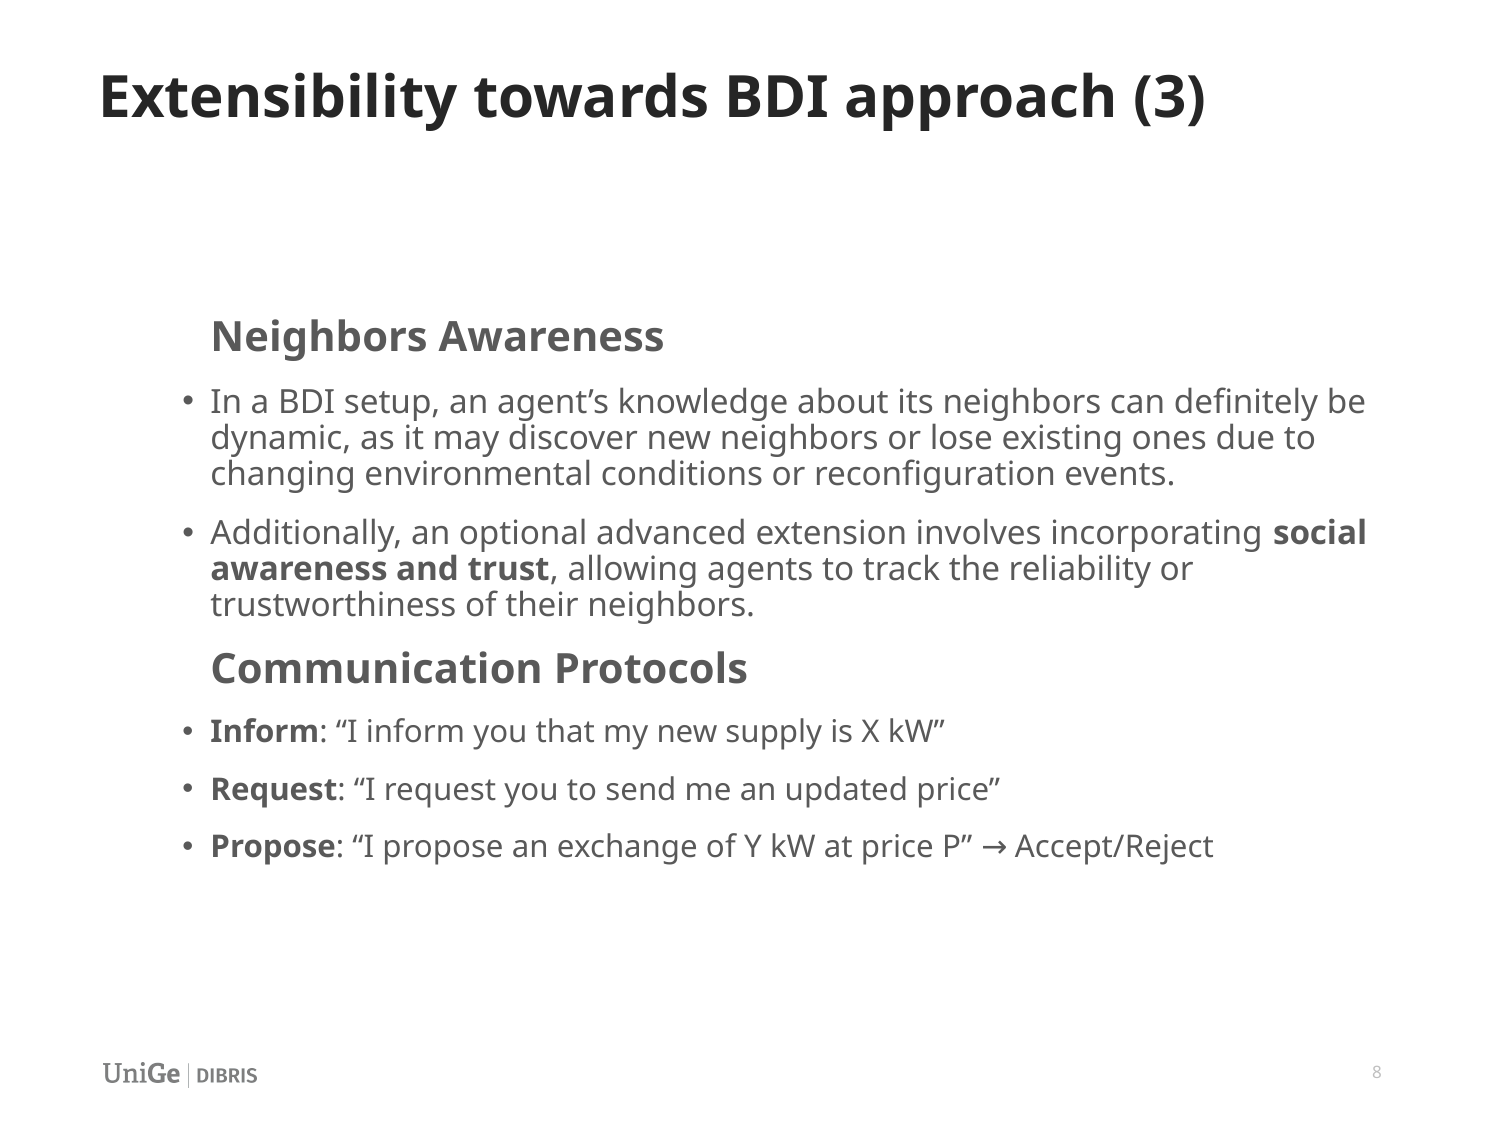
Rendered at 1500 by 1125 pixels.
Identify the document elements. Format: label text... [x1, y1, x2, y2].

list Neighbors Awareness In a BDI setup, an agent’s knowledge about its neighbors can definitely be dynamic, as it may discover new neighbors or lose existing ones due to changing environmental conditions or reconfiguration events. Additionally, an optional advanced extension involves incorporating social awareness and trust, allowing agents to track the reliability or trustworthiness of their neighbors. Communication Protocols Inform: “I inform you that my new supply is X kW” Request: “I request you to send me an updated price” Propose: “I propose an exchange of Y kW at price P” → Accept/Reject [110, 228, 1405, 952]
title Extensibility towards BDI approach (3) [83, 59, 1463, 222]
